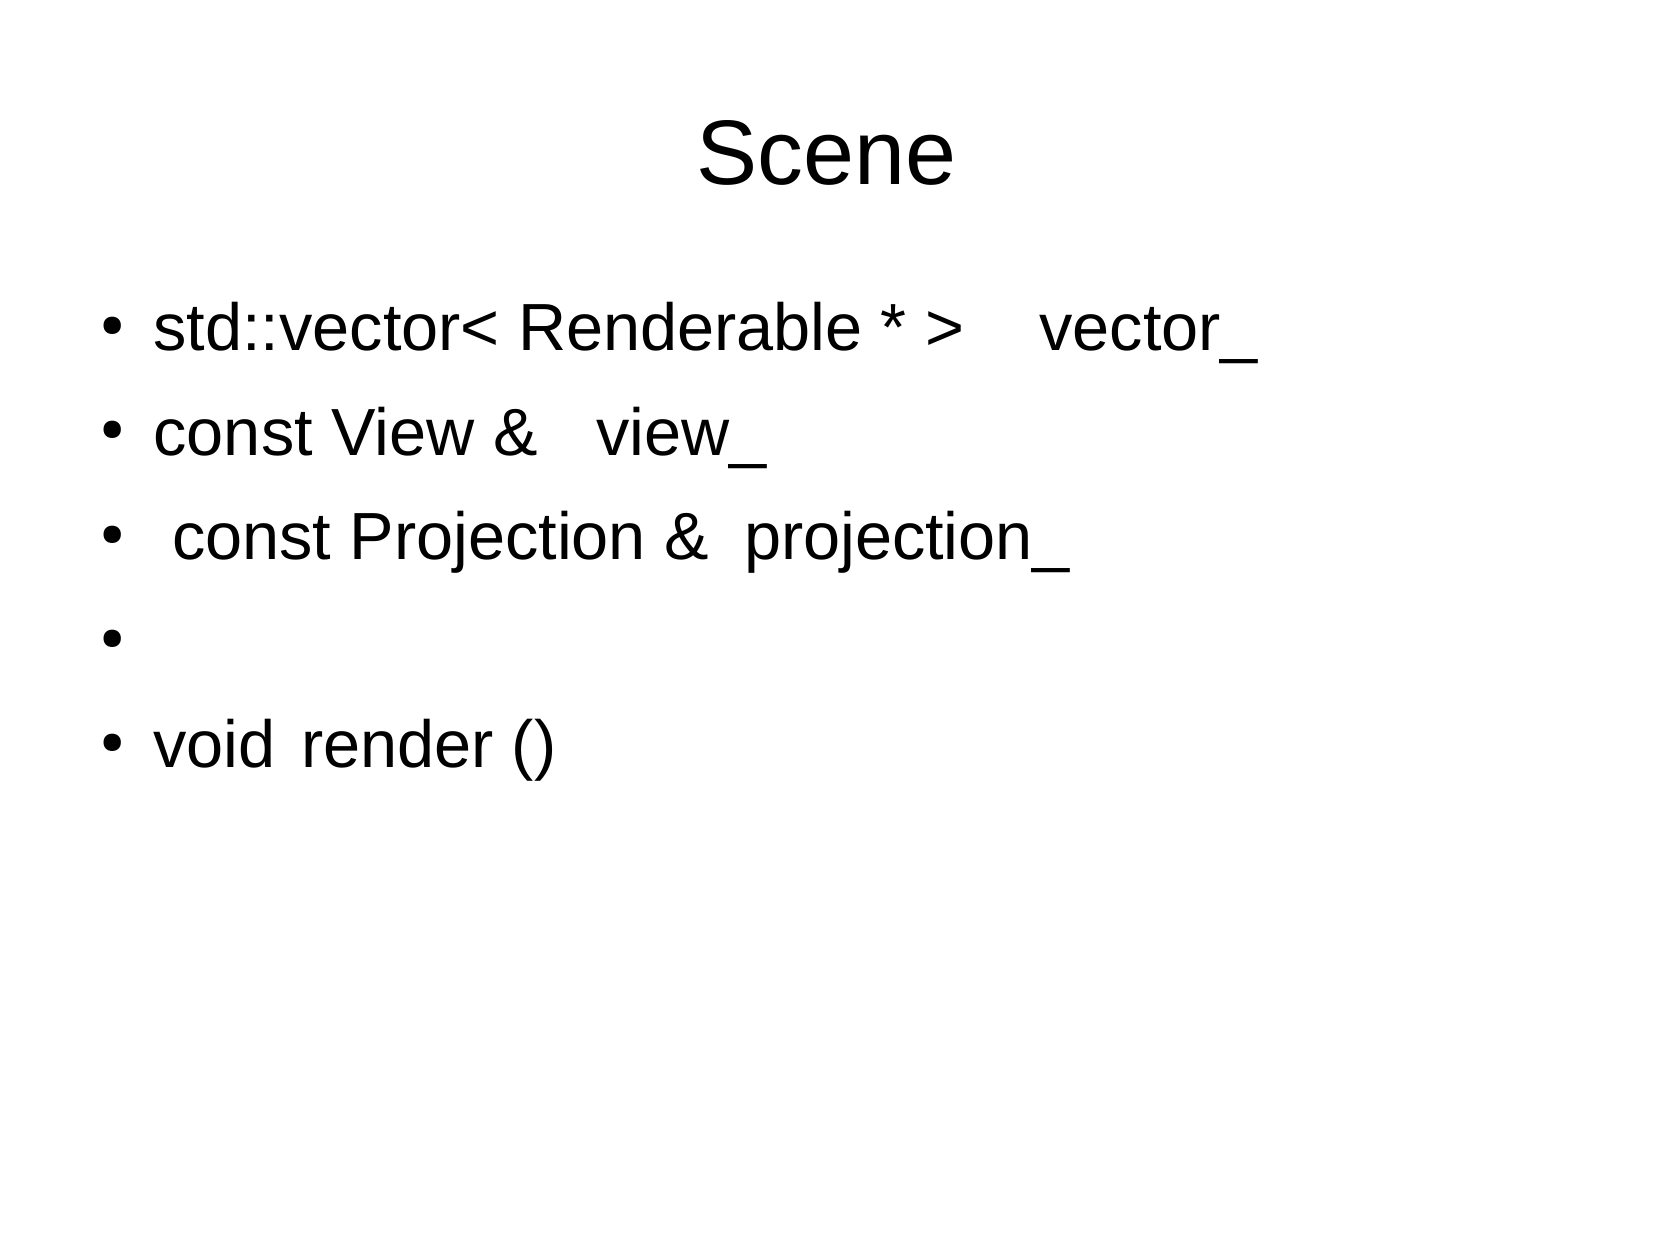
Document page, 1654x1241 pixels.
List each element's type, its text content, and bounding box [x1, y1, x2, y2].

title Scene [82, 49, 1571, 257]
list std::vector< Renderable * > vector_ const View & view_ const Projection & projection_ void render () [82, 290, 1571, 1010]
